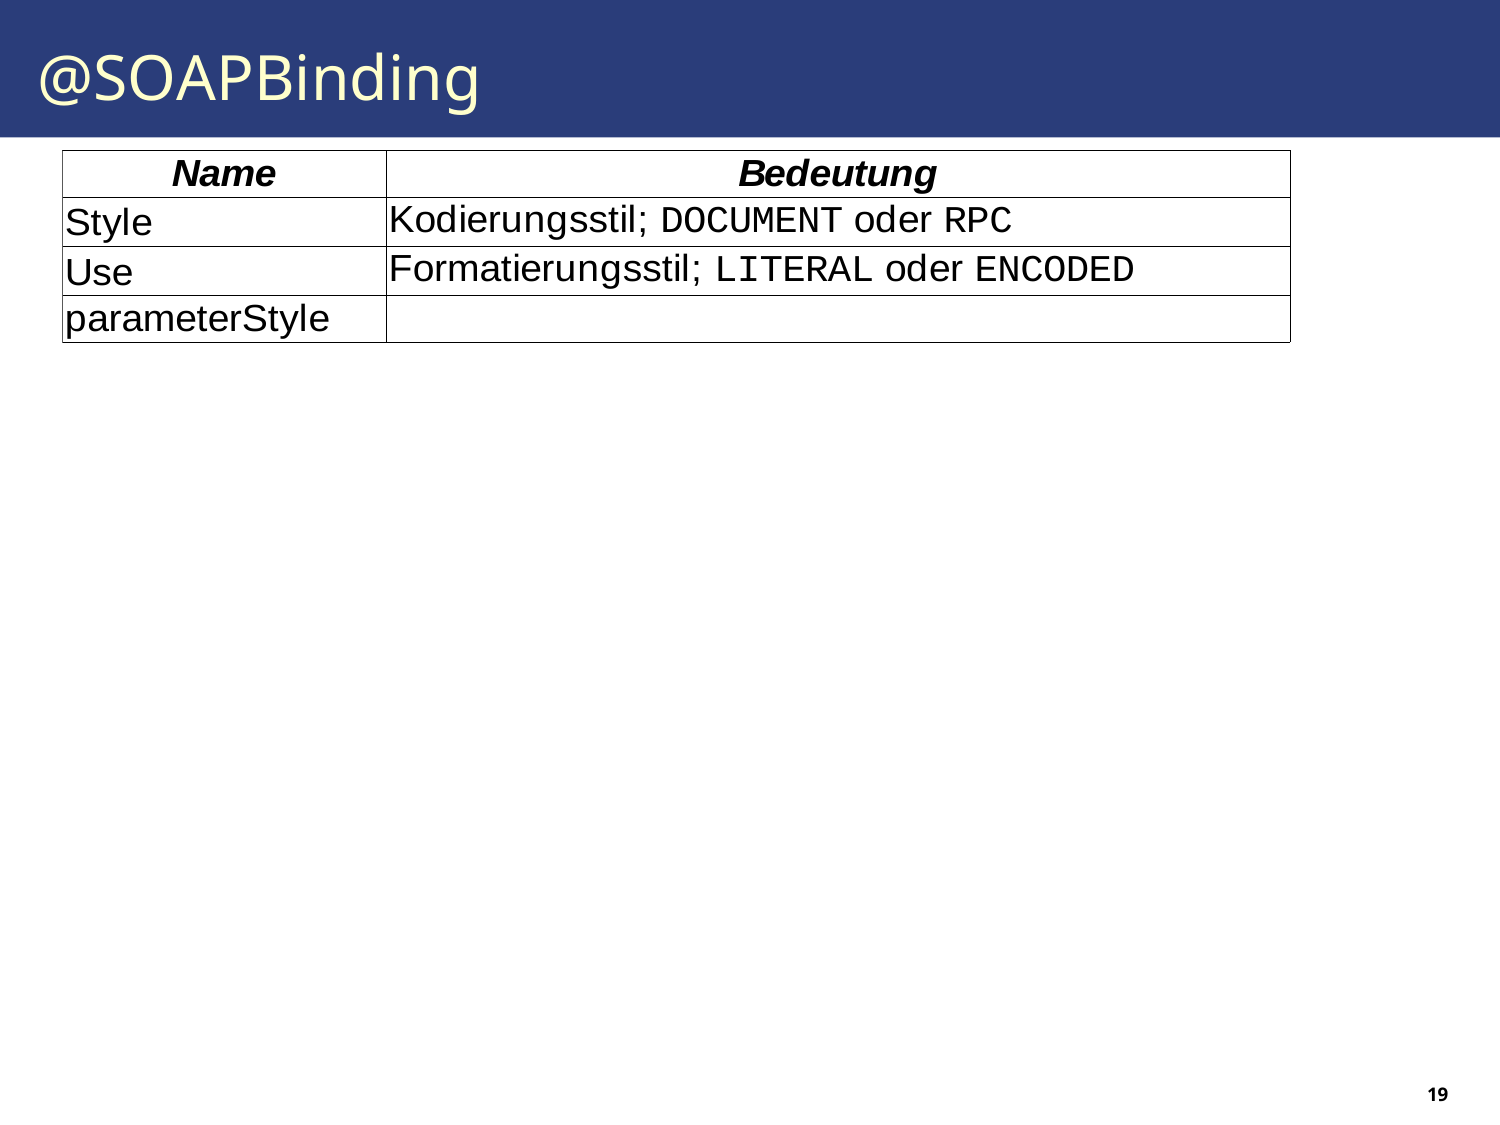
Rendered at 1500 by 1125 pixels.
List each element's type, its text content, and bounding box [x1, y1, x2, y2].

text_box <Nummer> [1412, 1077, 1500, 1117]
chart [62, 149, 1431, 1093]
text_box @SOAPBinding [37, 0, 1476, 151]
